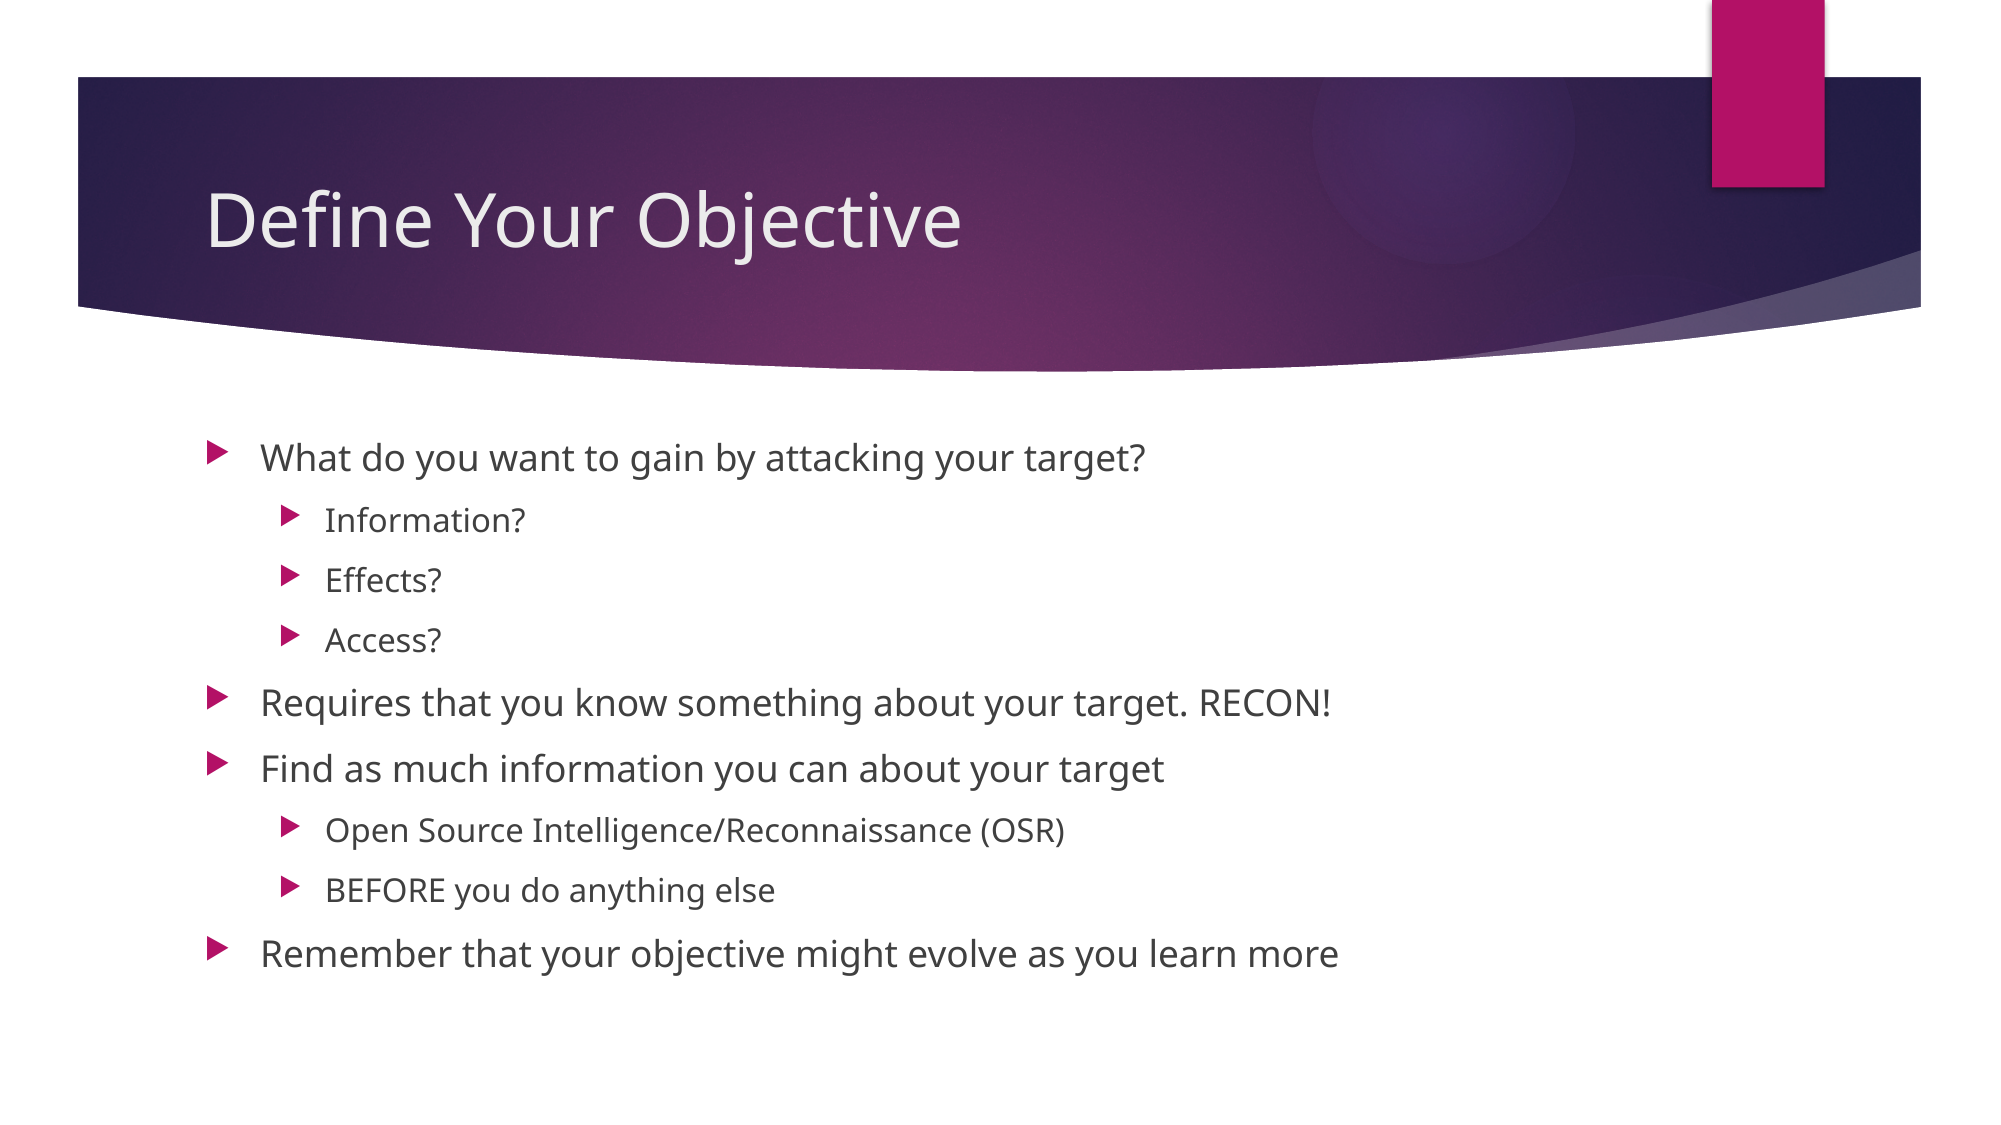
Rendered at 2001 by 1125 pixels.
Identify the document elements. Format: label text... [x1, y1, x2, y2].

title Define Your Objective [189, 159, 1627, 276]
picture [79, 78, 1920, 371]
title Now what? [1467, 300, 1788, 358]
list What do you want to gain by attacking your target? Information? Effects? Access? Requires that you know something about your target. RECON! Find as much information you can about your target Open Source Intelligence/Reconnaissance (OSR) BEFORE you do anything else Remember that your objective might evolve as you learn more [189, 427, 1638, 988]
